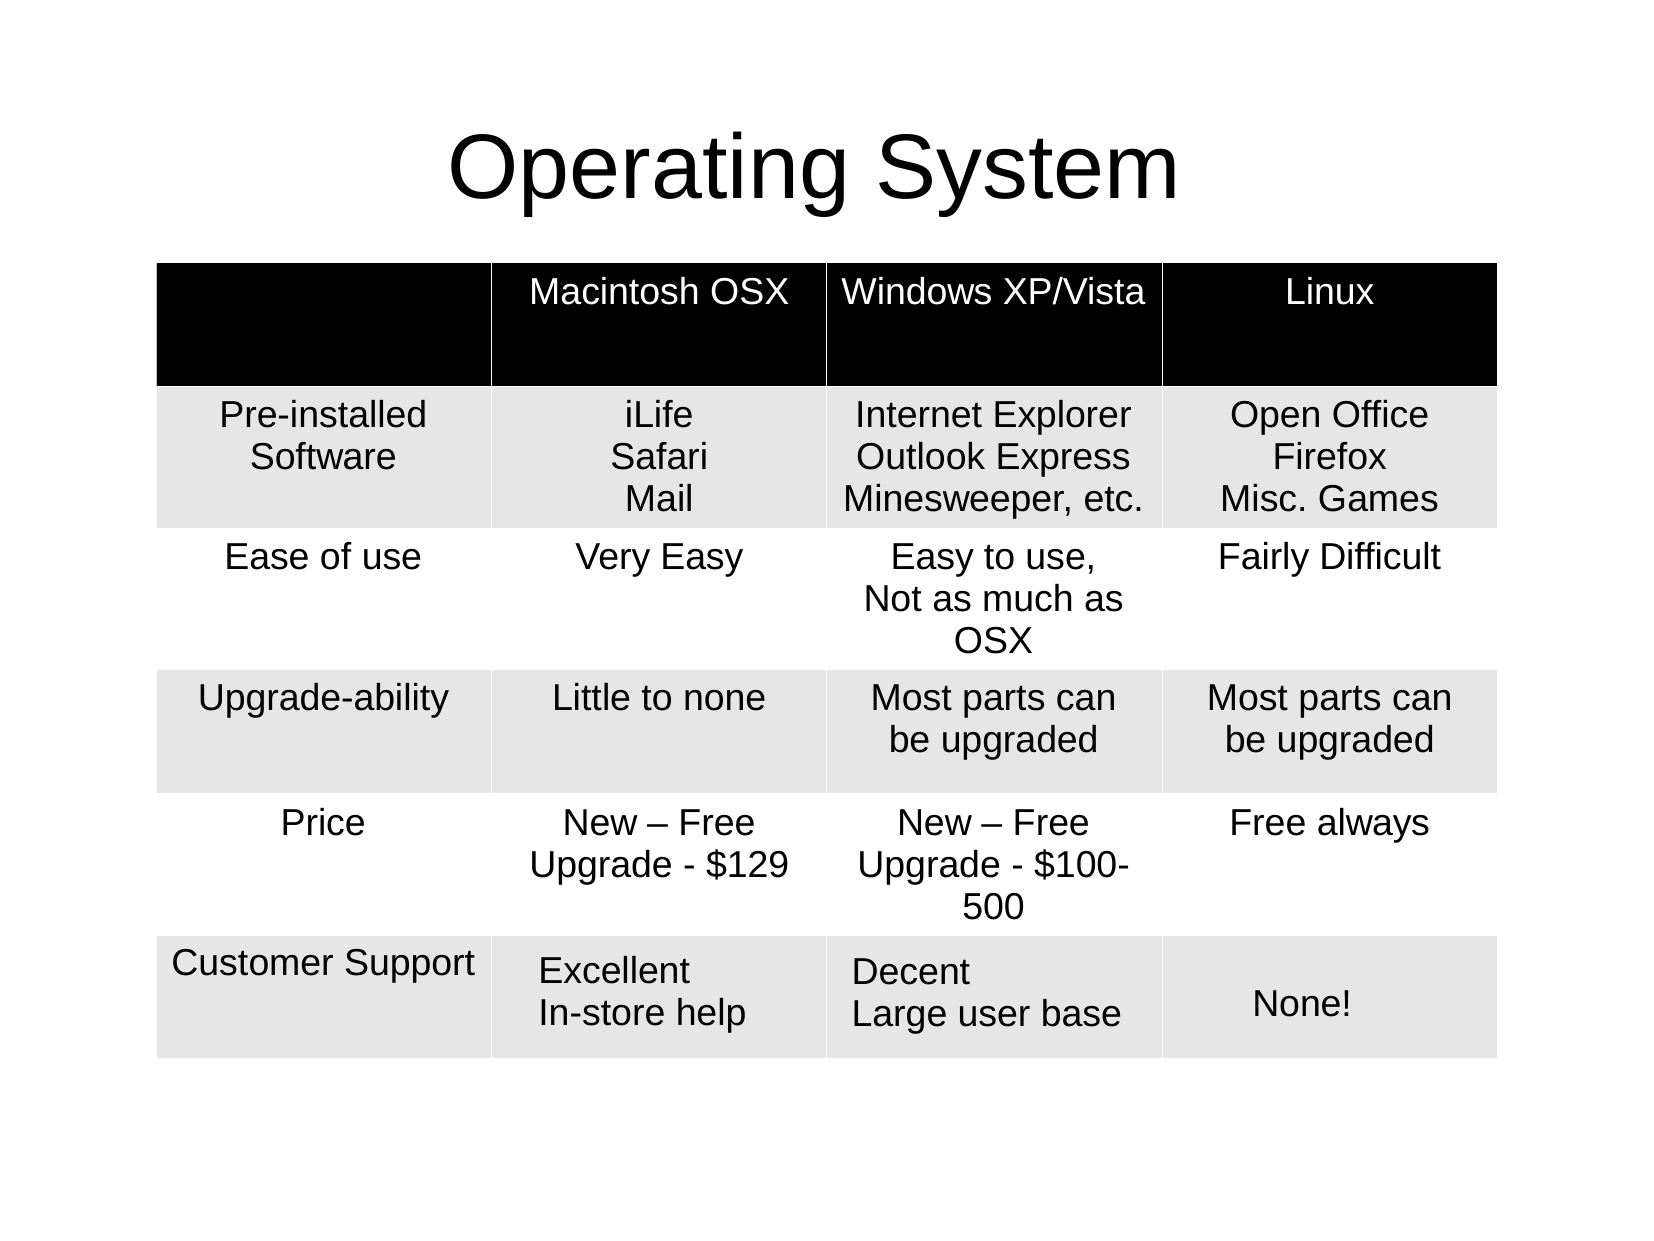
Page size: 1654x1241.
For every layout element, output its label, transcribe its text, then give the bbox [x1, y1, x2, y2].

text_box Decent Large user base [836, 943, 1137, 1043]
text_box None! [1237, 975, 1367, 1032]
picture [156, 262, 1498, 1059]
title Operating System [129, 70, 1501, 263]
text_box Excellent In-store help [523, 941, 762, 1041]
